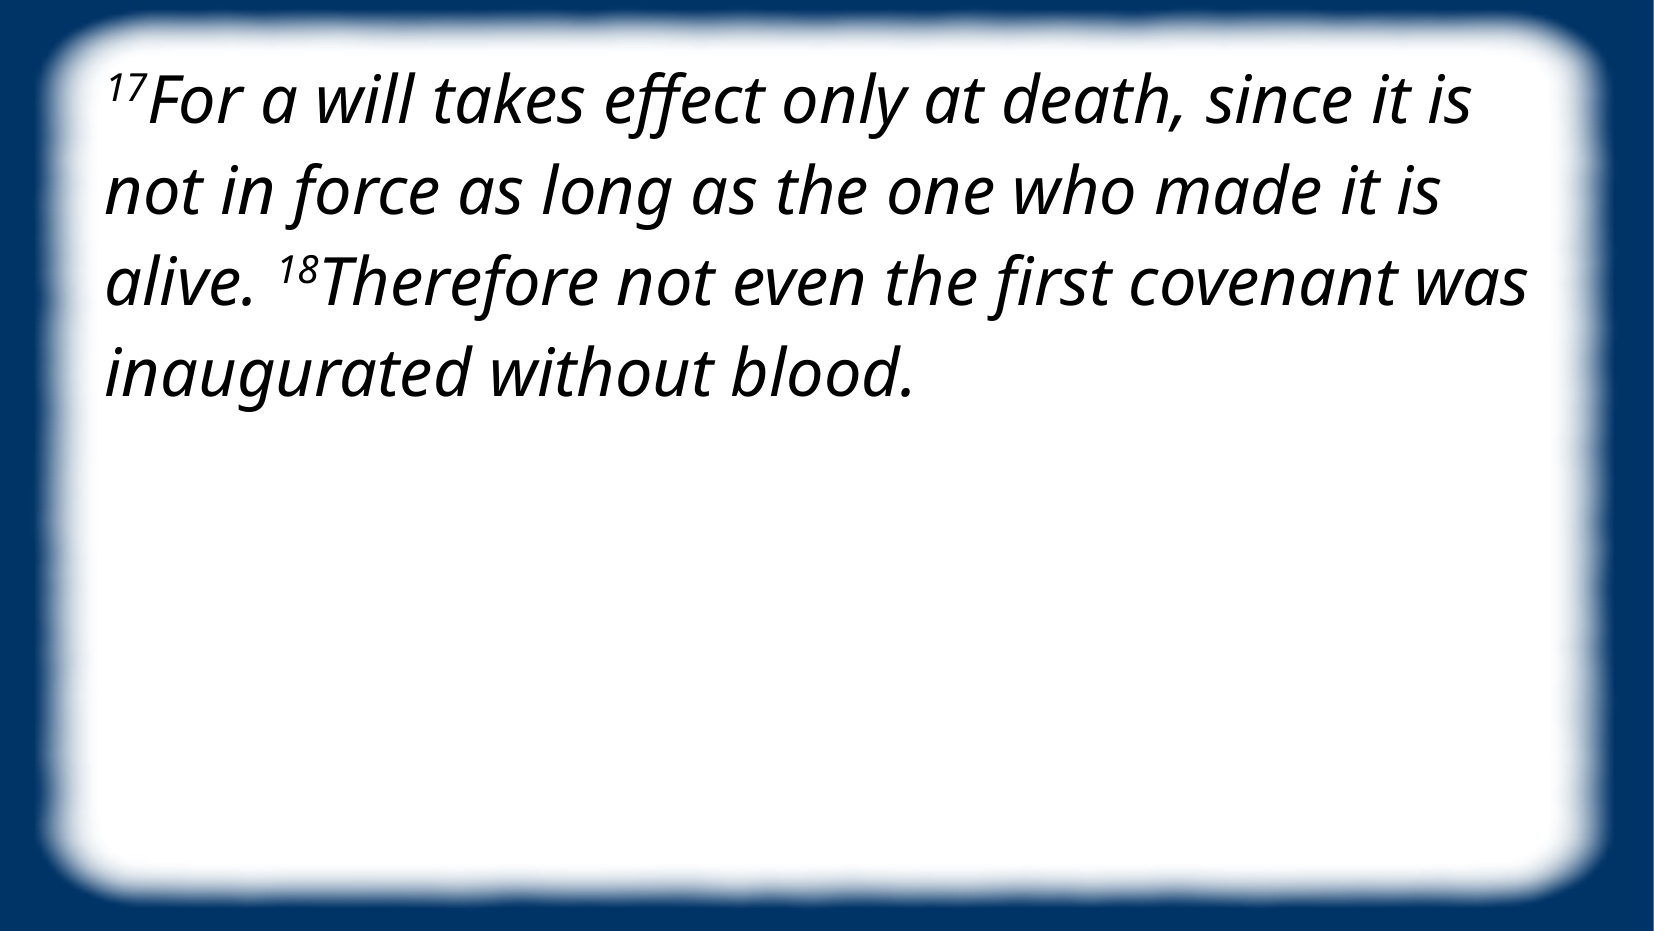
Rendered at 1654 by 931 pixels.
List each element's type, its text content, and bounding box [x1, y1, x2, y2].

picture [0, 0, 1654, 931]
text_box 17For a will takes effect only at death, since it is not in force as long as the one who made it is alive. 18Therefore not even the first covenant was inaugurated without blood. [90, 45, 1561, 415]
